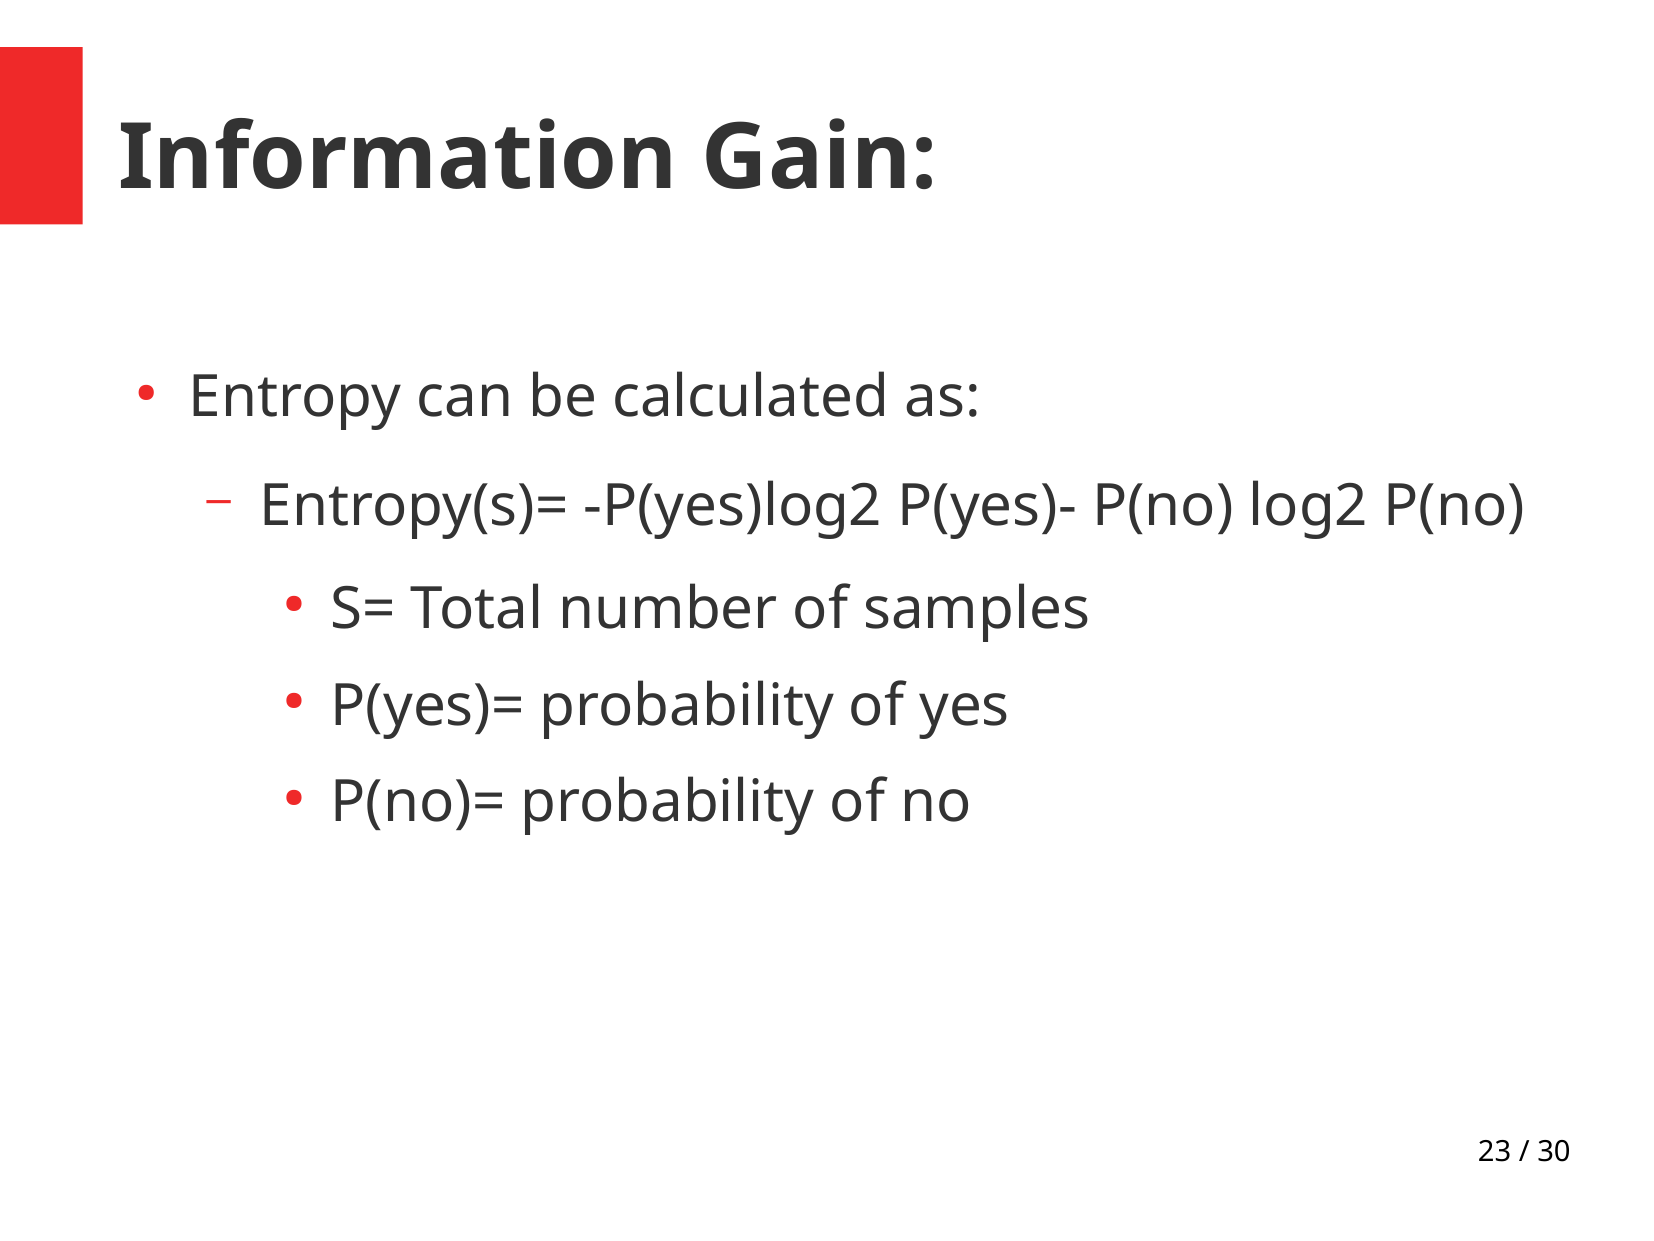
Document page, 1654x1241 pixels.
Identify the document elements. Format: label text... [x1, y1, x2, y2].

list Entropy can be calculated as: Entropy(s)= -P(yes)log2 P(yes)- P(no) log2 P(no) S= Total number of samples P(yes)= probability of yes P(no)= probability of no [118, 354, 1536, 1074]
title Information Gain: [118, 49, 1571, 257]
